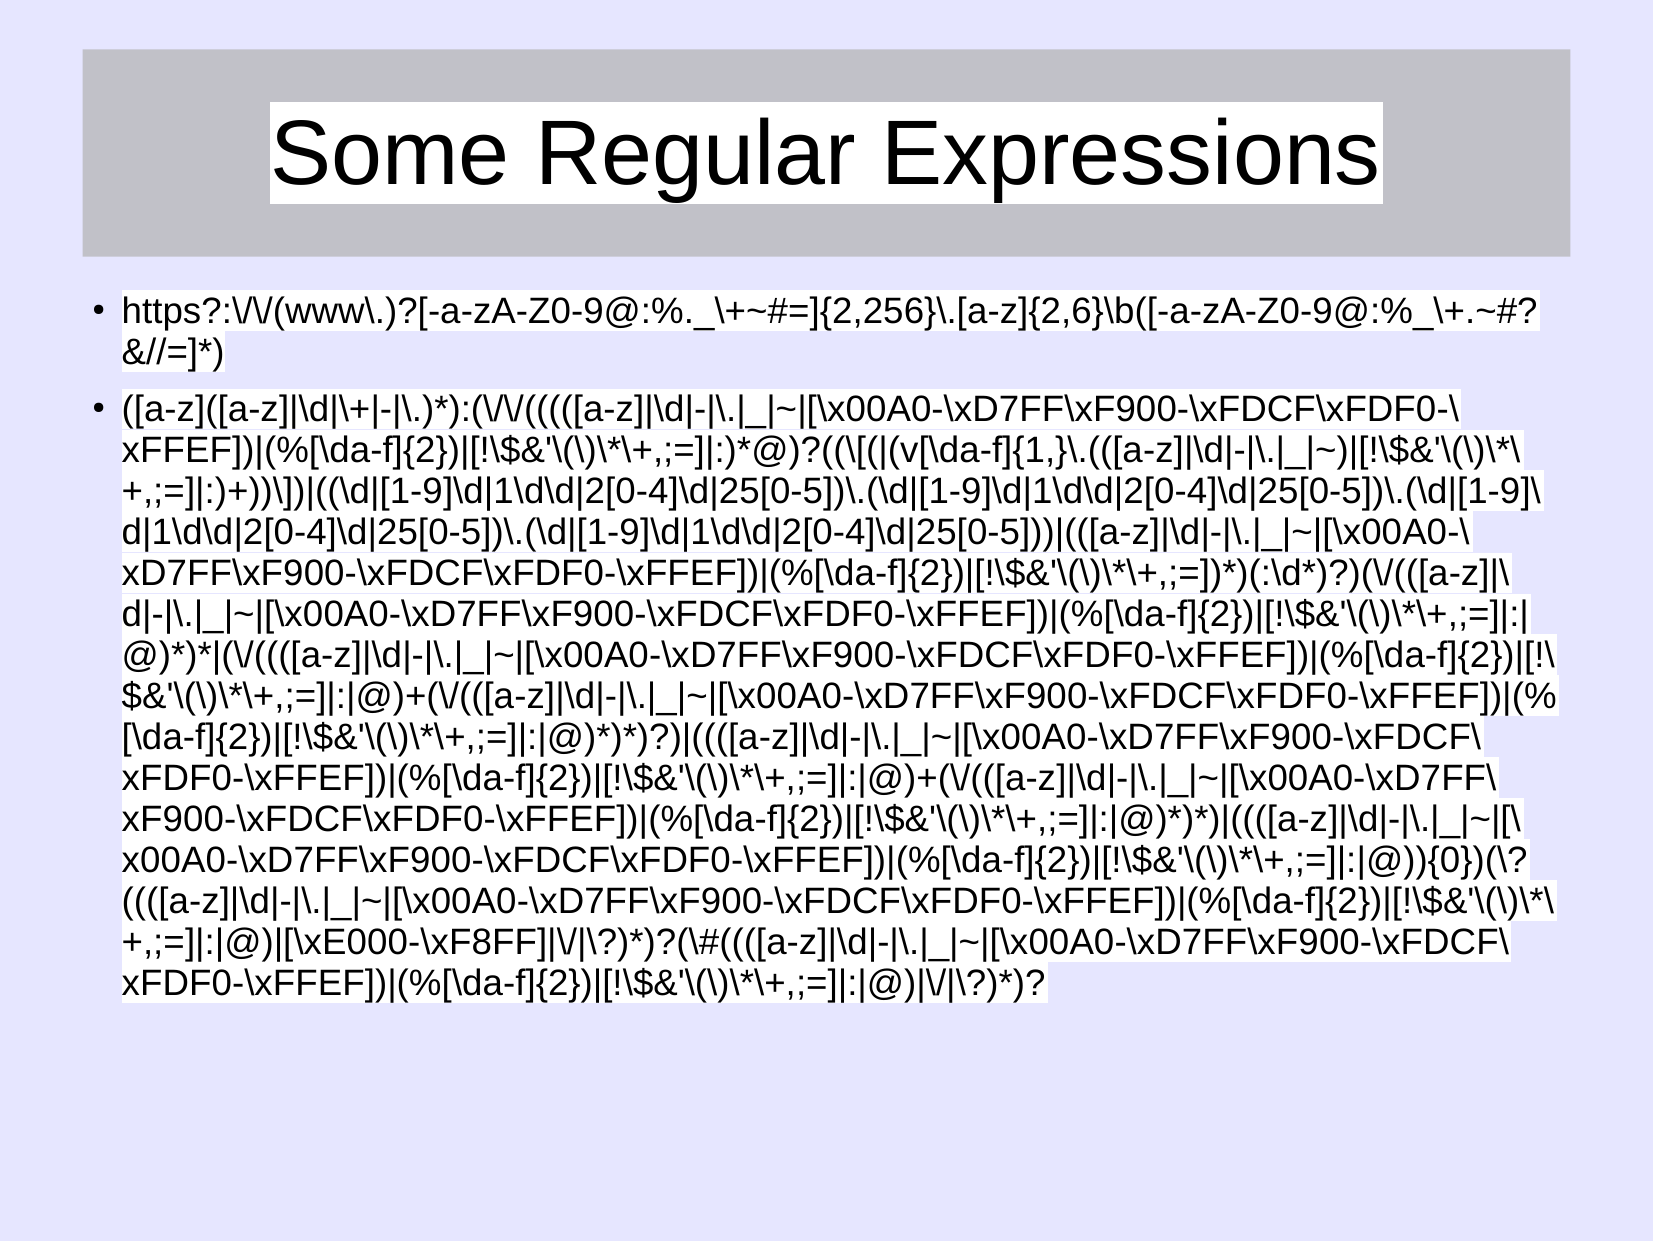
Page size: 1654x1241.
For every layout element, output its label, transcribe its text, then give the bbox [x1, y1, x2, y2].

title Some Regular Expressions [82, 49, 1571, 257]
list https?:\/\/(www\.)?[-a-zA-Z0-9@:%._\+~#=]{2,256}\.[a-z]{2,6}\b([-a-zA-Z0-9@:%_\+.~#?&//=]*) ([a-z]([a-z]|\d|\+|-|\.)*):(\/\/(((([a-z]|\d|-|\.|_|~|[\x00A0-\xD7FF\xF900-\xFDCF\xFDF0-\xFFEF])|(%[\da-f]{2})|[!\$&'\(\)\*\+,;=]|:)*@)?((\[(|(v[\da-f]{1,}\.(([a-z]|\d|-|\.|_|~)|[!\$&'\(\)\*\+,;=]|:)+))\])|((\d|[1-9]\d|1\d\d|2[0-4]\d|25[0-5])\.(\d|[1-9]\d|1\d\d|2[0-4]\d|25[0-5])\.(\d|[1-9]\d|1\d\d|2[0-4]\d|25[0-5])\.(\d|[1-9]\d|1\d\d|2[0-4]\d|25[0-5]))|(([a-z]|\d|-|\.|_|~|[\x00A0-\xD7FF\xF900-\xFDCF\xFDF0-\xFFEF])|(%[\da-f]{2})|[!\$&'\(\)\*\+,;=])*)(:\d*)?)(\/(([a-z]|\d|-|\.|_|~|[\x00A0-\xD7FF\xF900-\xFDCF\xFDF0-\xFFEF])|(%[\da-f]{2})|[!\$&'\(\)\*\+,;=]|:|@)*)*|(\/((([a-z]|\d|-|\.|_|~|[\x00A0-\xD7FF\xF900-\xFDCF\xFDF0-\xFFEF])|(%[\da-f]{2})|[!\$&'\(\)\*\+,;=]|:|@)+(\/(([a-z]|\d|-|\.|_|~|[\x00A0-\xD7FF\xF900-\xFDCF\xFDF0-\xFFEF])|(%[\da-f]{2})|[!\$&'\(\)\*\+,;=]|:|@)*)*)?)|((([a-z]|\d|-|\.|_|~|[\x00A0-\xD7FF\xF900-\xFDCF\xFDF0-\xFFEF])|(%[\da-f]{2})|[!\$&'\(\)\*\+,;=]|:|@)+(\/(([a-z]|\d|-|\.|_|~|[\x00A0-\xD7FF\xF900-\xFDCF\xFDF0-\xFFEF])|(%[\da-f]{2})|[!\$&'\(\)\*\+,;=]|:|@)*)*)|((([a-z]|\d|-|\.|_|~|[\x00A0-\xD7FF\xF900-\xFDCF\xFDF0-\xFFEF])|(%[\da-f]{2})|[!\$&'\(\)\*\+,;=]|:|@)){0})(\?((([a-z]|\d|-|\.|_|~|[\x00A0-\xD7FF\xF900-\xFDCF\xFDF0-\xFFEF])|(%[\da-f]{2})|[!\$&'\(\)\*\+,;=]|:|@)|[\xE000-\xF8FF]|\/|\?)*)?(\#((([a-z]|\d|-|\.|_|~|[\x00A0-\xD7FF\xF900-\xFDCF\xFDF0-\xFFEF])|(%[\da-f]{2})|[!\$&'\(\)\*\+,;=]|:|@)|\/|\?)*)? [82, 290, 1571, 1010]
